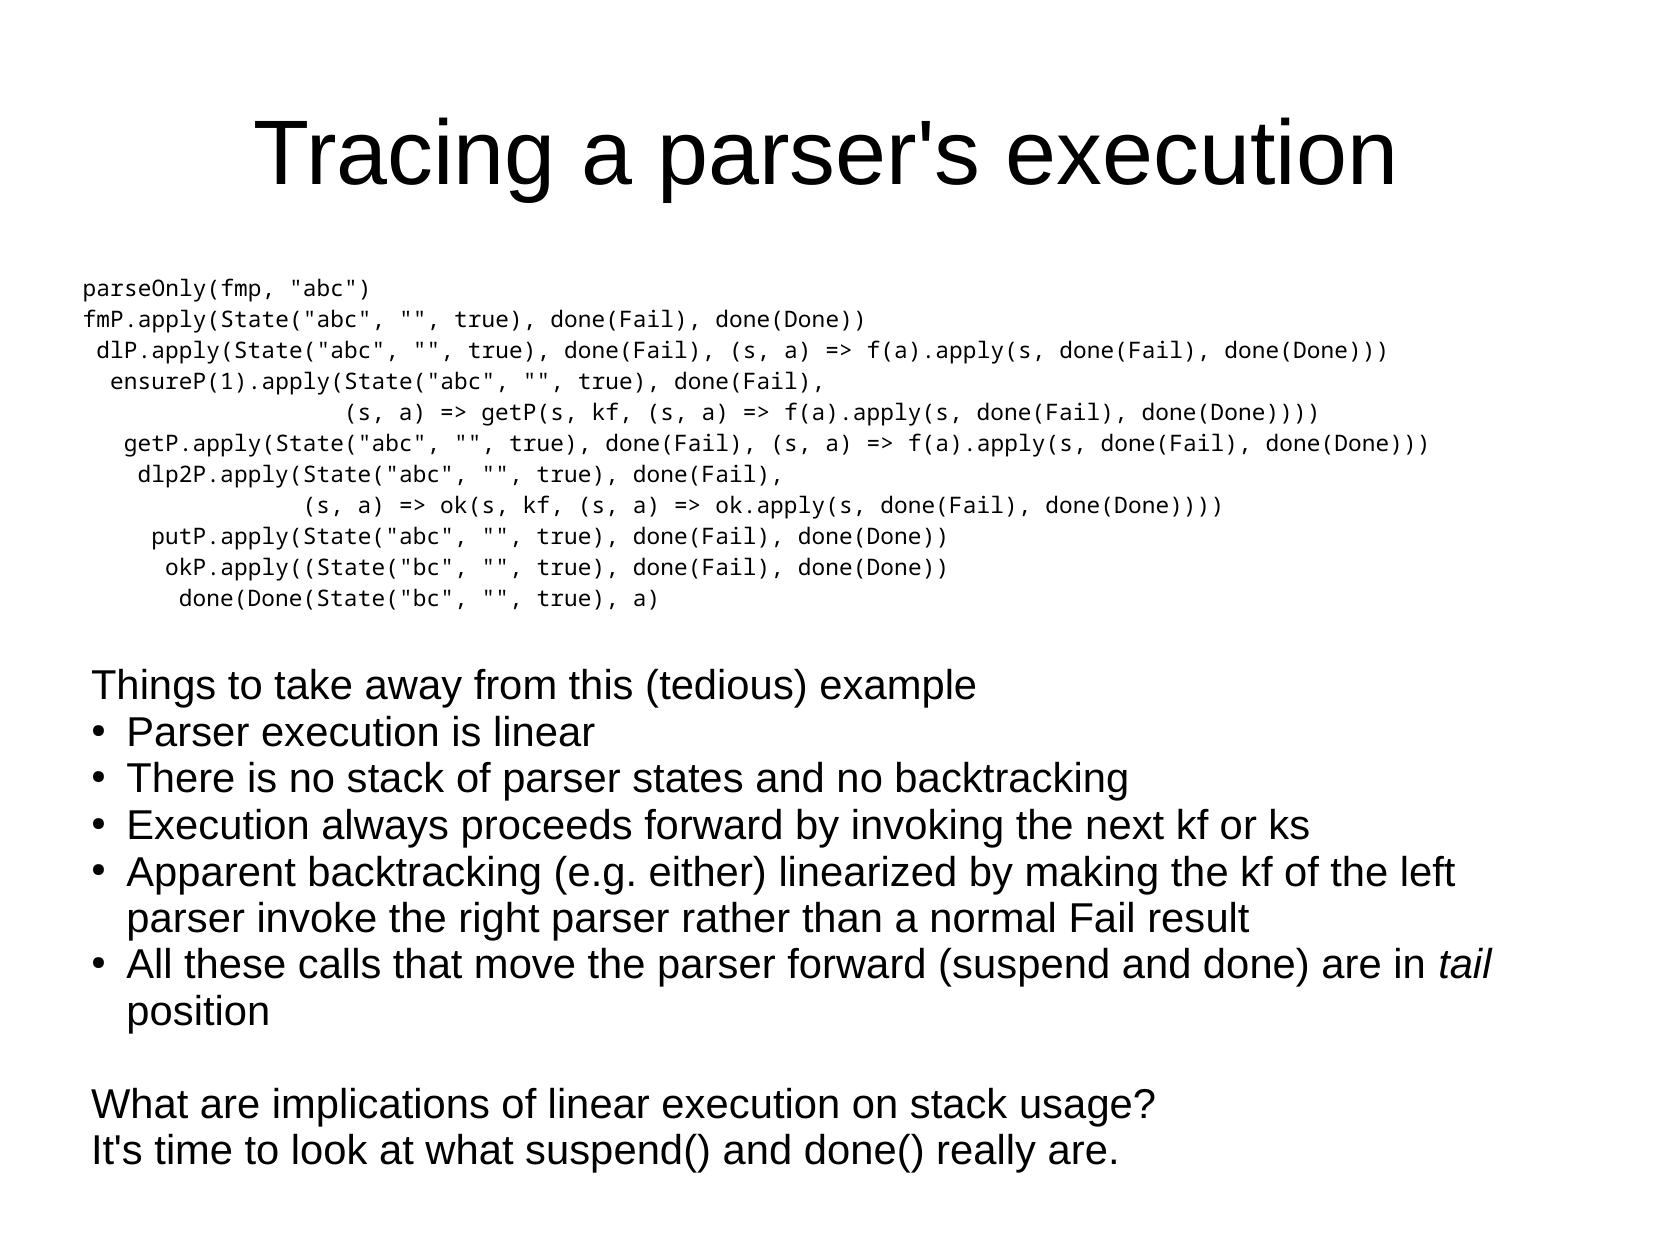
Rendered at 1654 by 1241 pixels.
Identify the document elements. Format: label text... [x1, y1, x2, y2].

list parseOnly(fmp, "abc") fmP.apply(State("abc", "", true), done(Fail), done(Done)) dlP.apply(State("abc", "", true), done(Fail), (s, a) => f(a).apply(s, done(Fail), done(Done))) ensureP(1).apply(State("abc", "", true), done(Fail), (s, a) => getP(s, kf, (s, a) => f(a).apply(s, done(Fail), done(Done)))) getP.apply(State("abc", "", true), done(Fail), (s, a) => f(a).apply(s, done(Fail), done(Done))) dlp2P.apply(State("abc", "", true), done(Fail), (s, a) => ok(s, kf, (s, a) => ok.apply(s, done(Fail), done(Done)))) putP.apply(State("abc", "", true), done(Fail), done(Done)) okP.apply((State("bc", "", true), done(Fail), done(Done)) done(Done(State("bc", "", true), a) [82, 272, 1538, 619]
text_box Things to take away from this (tedious) example Parser execution is linear There is no stack of parser states and no backtracking Execution always proceeds forward by invoking the next kf or ks Apparent backtracking (e.g. either) linearized by making the kf of the left parser invoke the right parser rather than a normal Fail result All these calls that move the parser forward (suspend and done) are in tail position What are implications of linear execution on stack usage? It's time to look at what suspend() and done() really are. [76, 654, 1537, 1181]
title Tracing a parser's execution [82, 49, 1571, 257]
